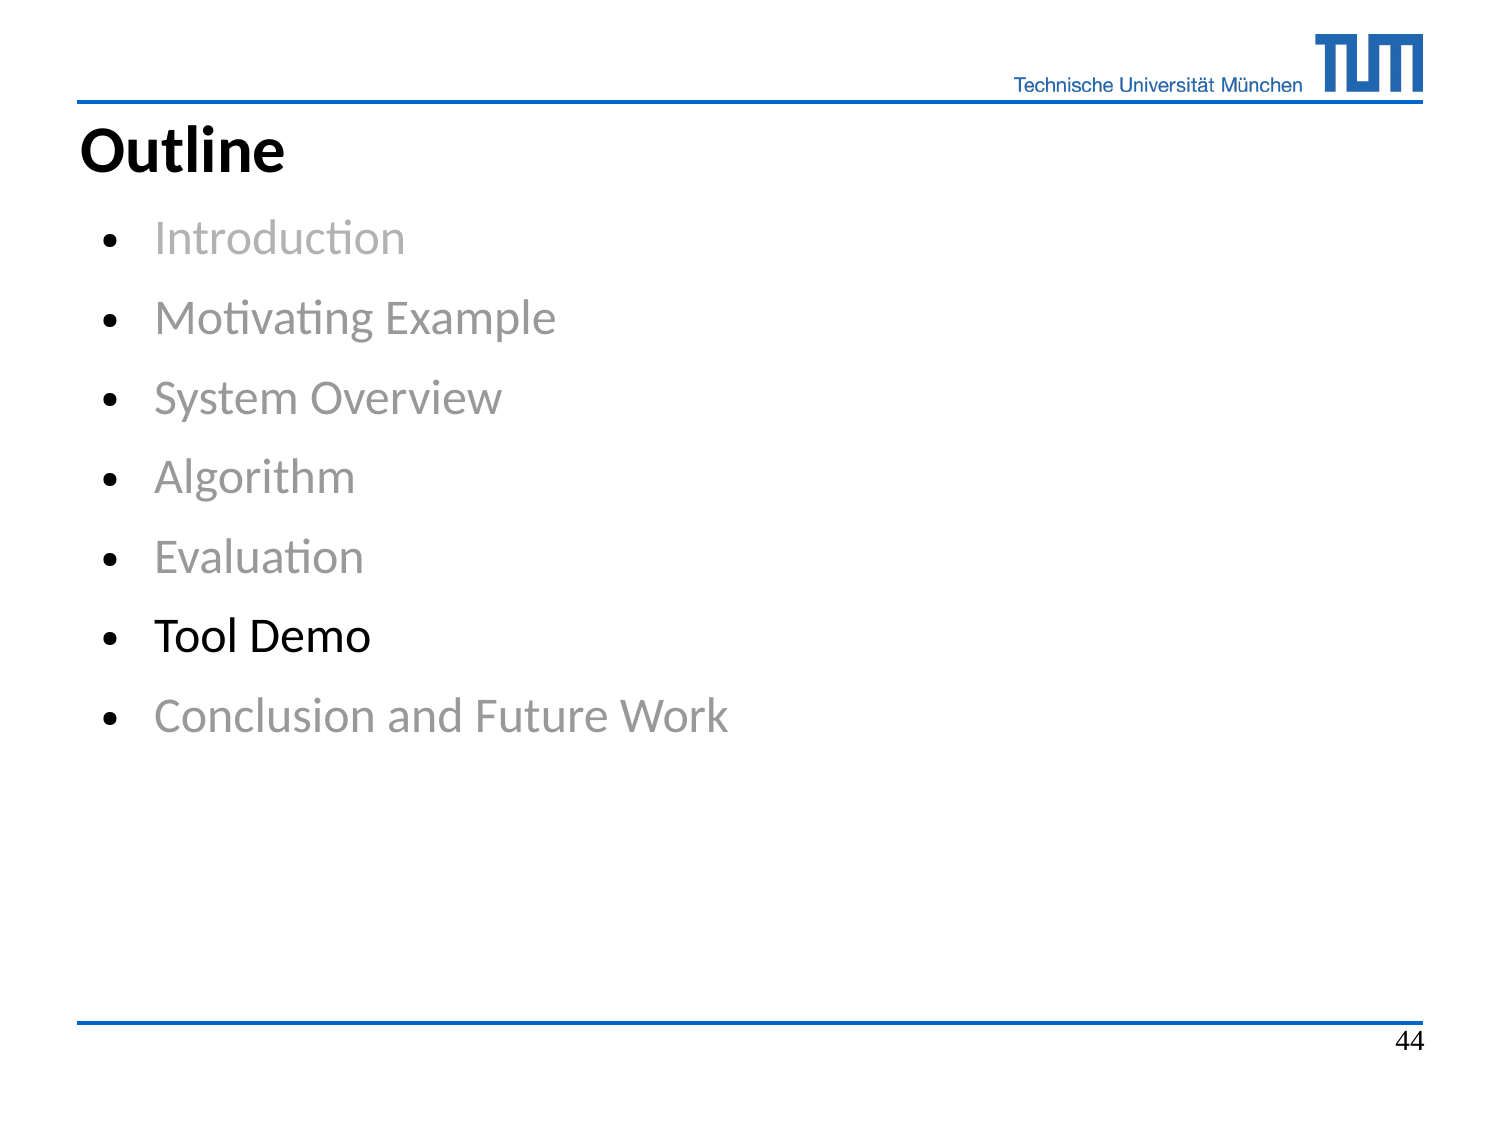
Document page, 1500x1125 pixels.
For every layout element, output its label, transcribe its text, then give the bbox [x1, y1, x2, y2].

list Introduction Motivating Example System Overview Algorithm Evaluation Tool Demo Conclusion and Future Work [83, 217, 1420, 871]
picture [1014, 34, 1423, 92]
title Outline [80, 112, 1419, 200]
